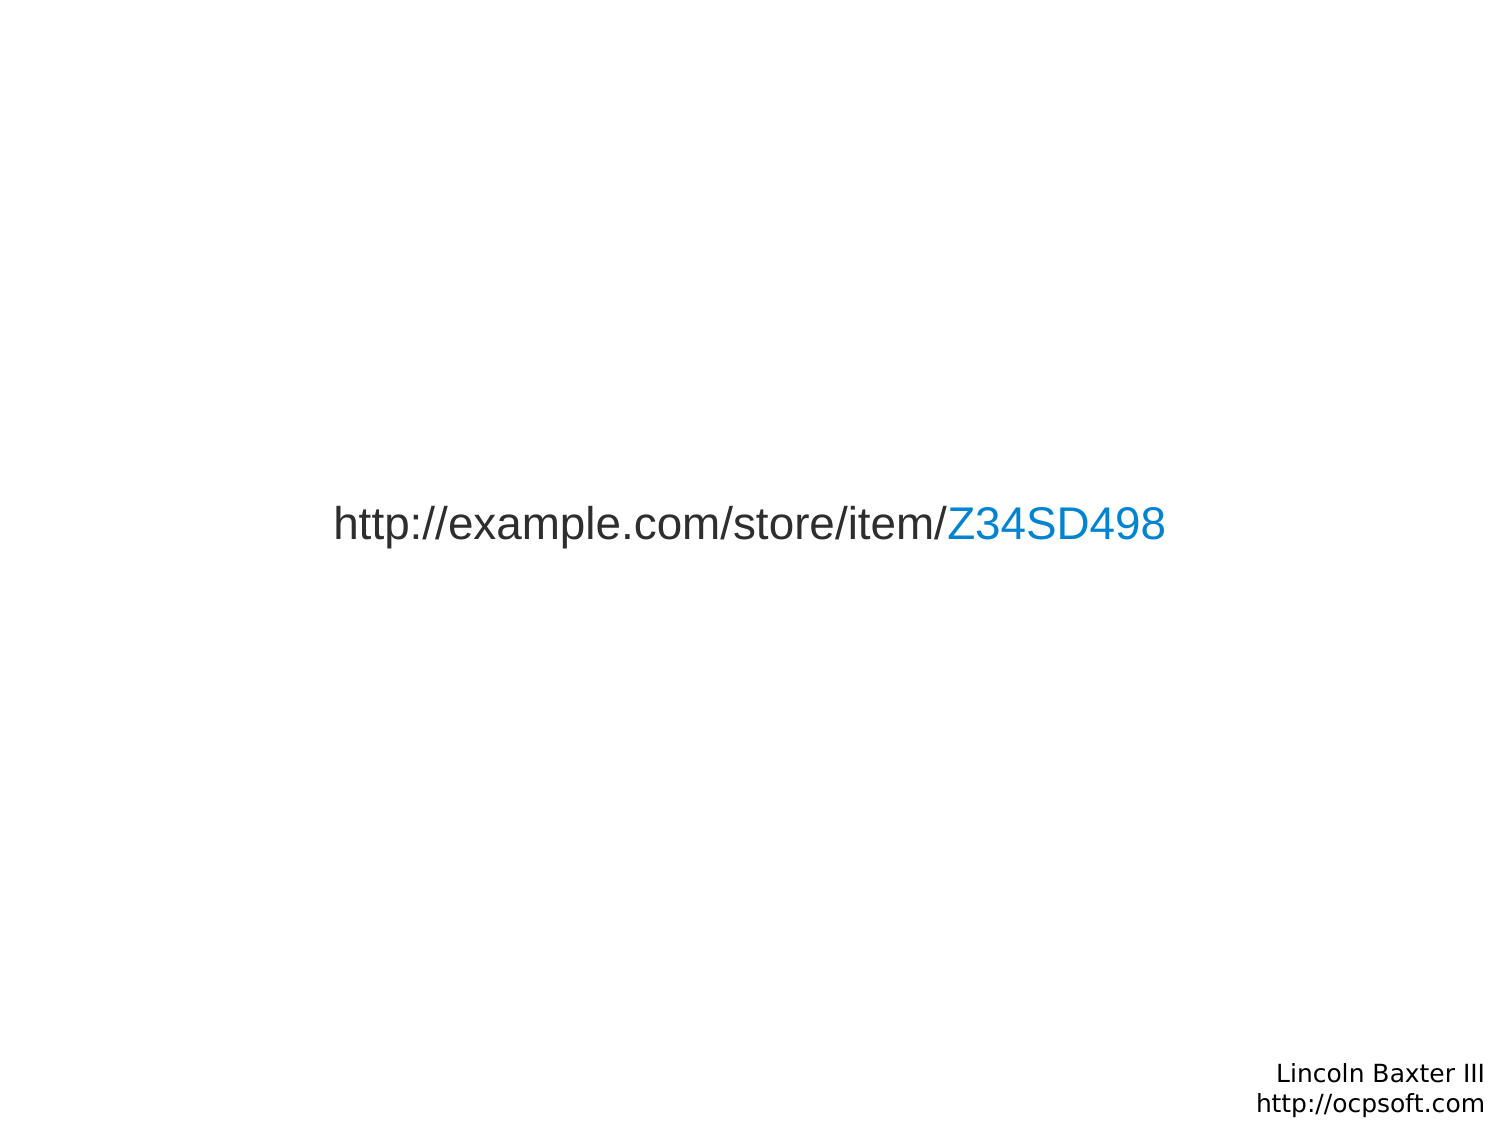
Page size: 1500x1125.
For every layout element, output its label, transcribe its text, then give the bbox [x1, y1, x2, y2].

subtitle http://example.com/store/item/Z34SD498 [75, 112, 1425, 931]
